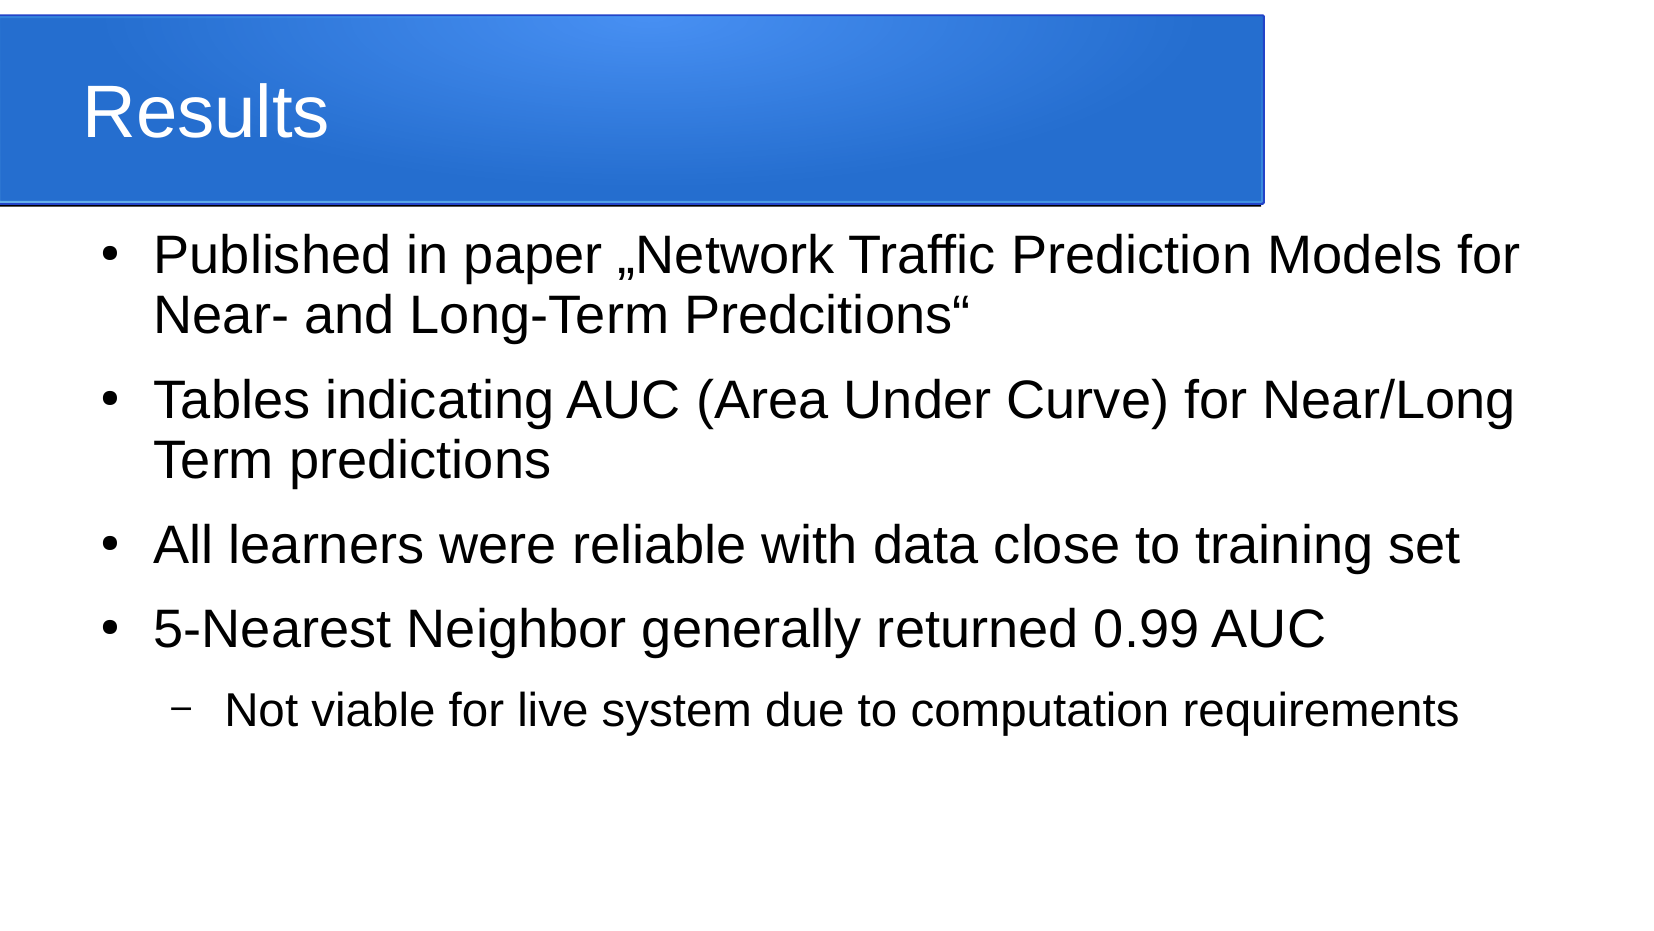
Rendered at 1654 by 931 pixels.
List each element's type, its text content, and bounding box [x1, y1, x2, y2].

list Published in paper „Network Traffic Prediction Models for Near- and Long-Term Predcitions“ Tables indicating AUC (Area Under Curve) for Near/Long Term predictions All learners were reliable with data close to training set 5-Nearest Neighbor generally returned 0.99 AUC Not viable for live system due to computation requirements [82, 224, 1571, 764]
title Results [82, 35, 1235, 189]
